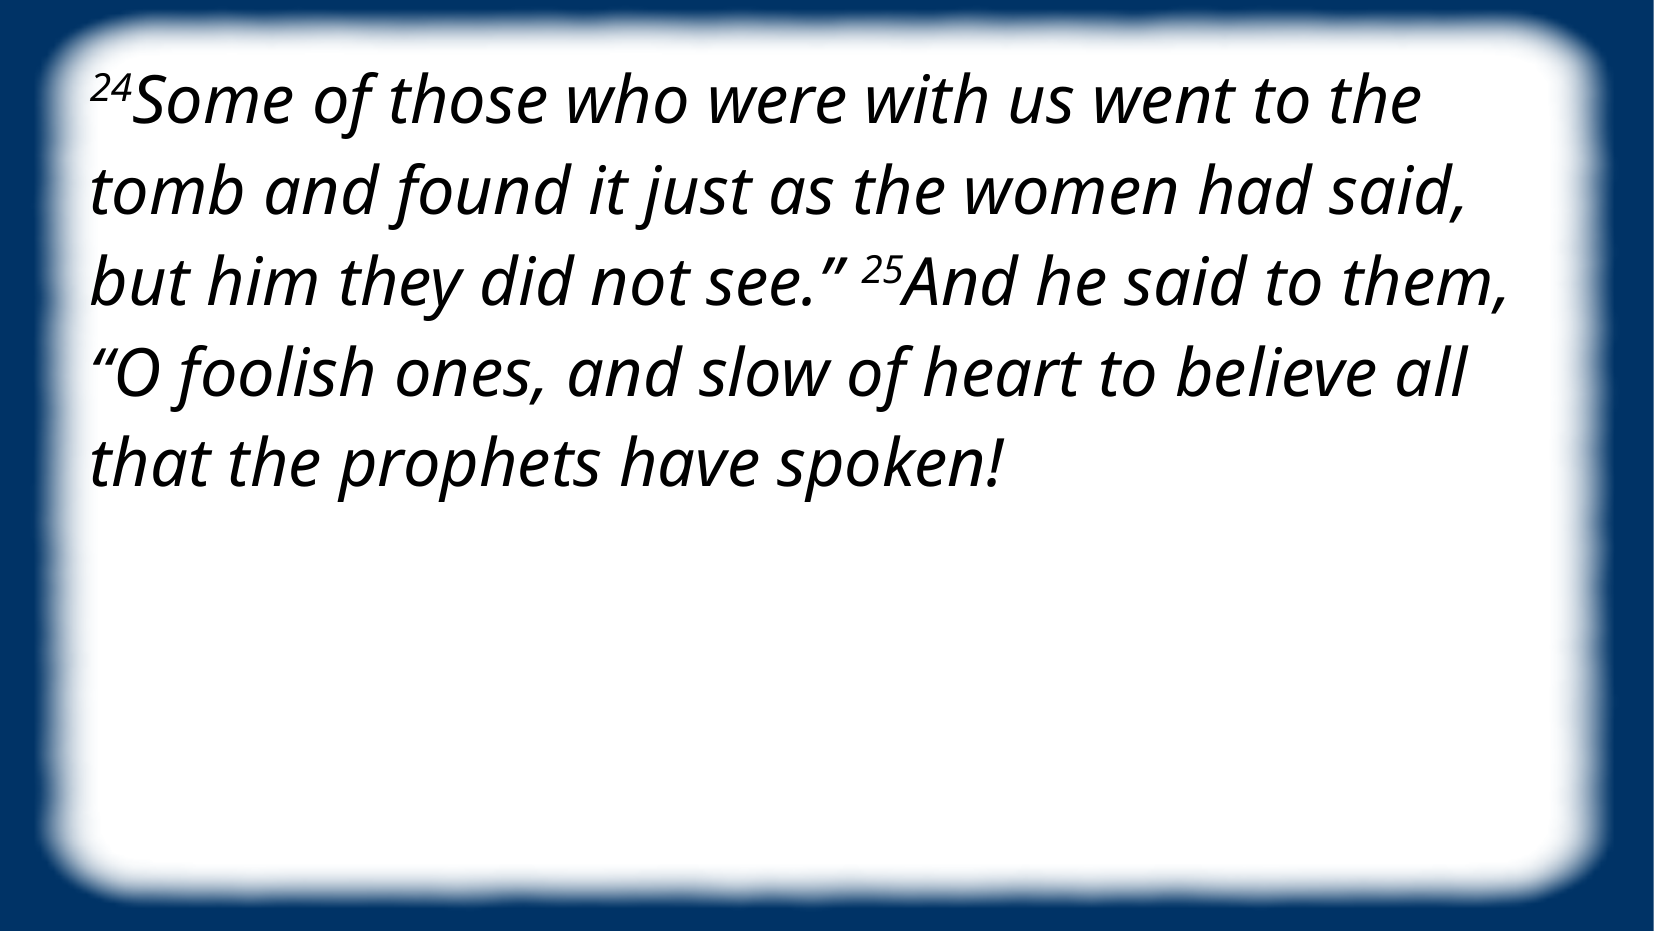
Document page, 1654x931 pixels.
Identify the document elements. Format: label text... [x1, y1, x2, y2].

text_box 24Some of those who were with us went to the tomb and found it just as the women had said, but him they did not see.” 25And he said to them, “O foolish ones, and slow of heart to believe all that the prophets have spoken! [75, 45, 1561, 511]
picture [0, 0, 1654, 931]
